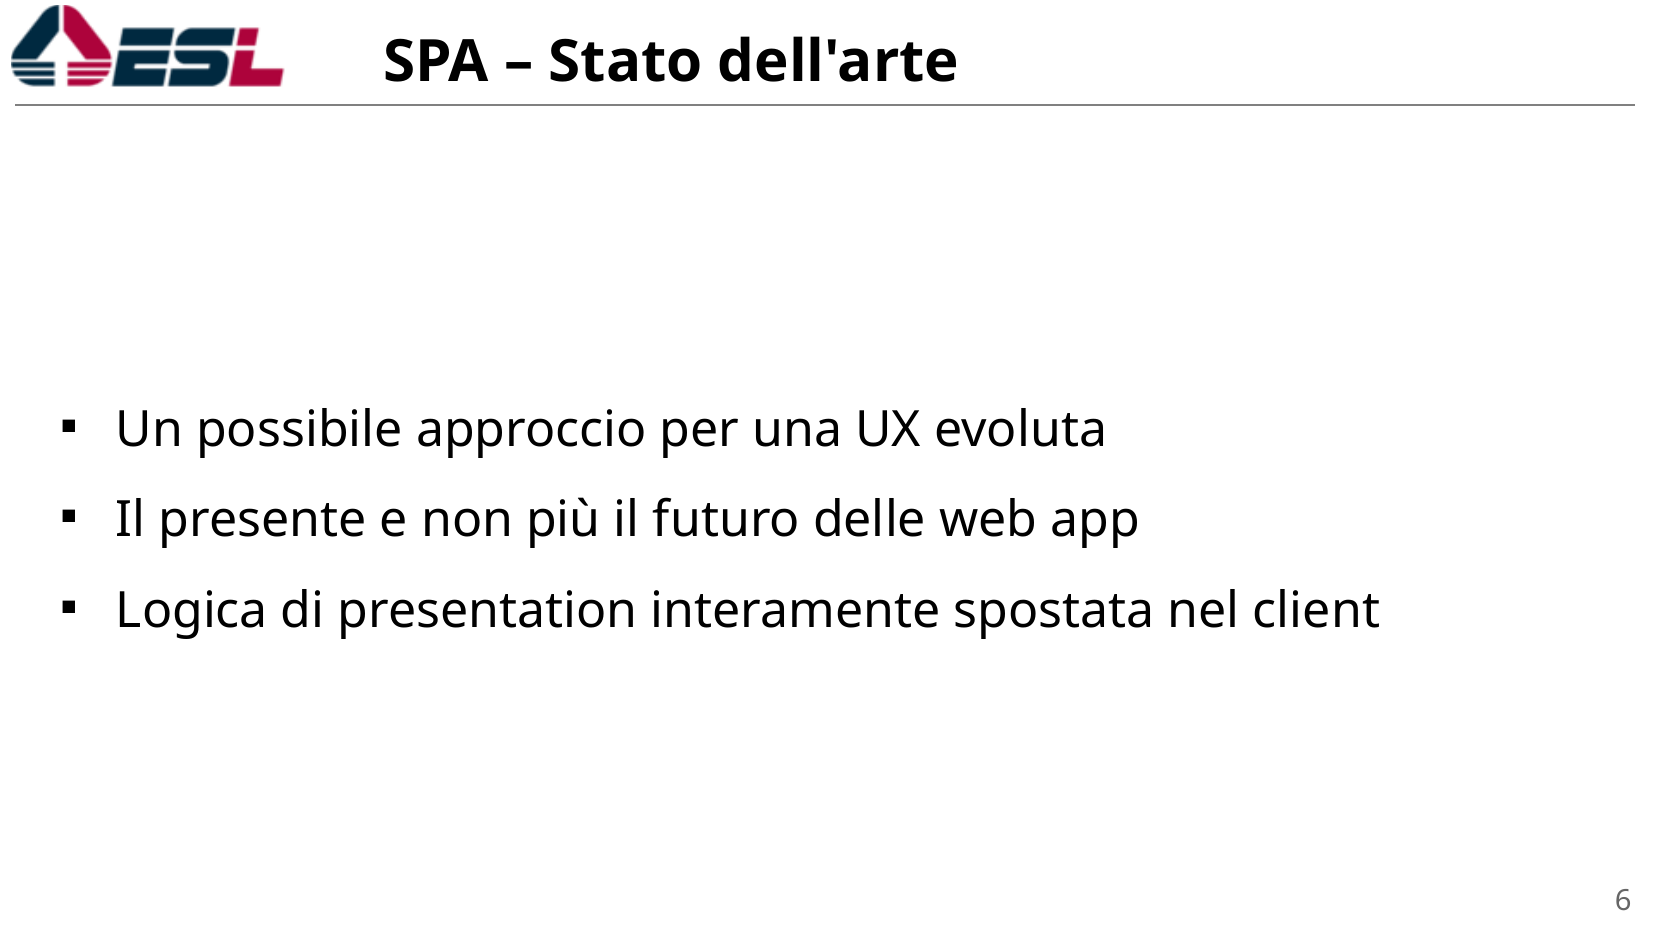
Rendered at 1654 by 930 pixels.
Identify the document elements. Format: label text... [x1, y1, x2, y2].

list Un possibile approccio per una UX evoluta Il presente e non più il futuro delle web app Logica di presentation interamente spostata nel client [45, 134, 1606, 901]
title SPA – Stato dell'arte [335, 0, 1653, 103]
picture [11, 5, 288, 90]
